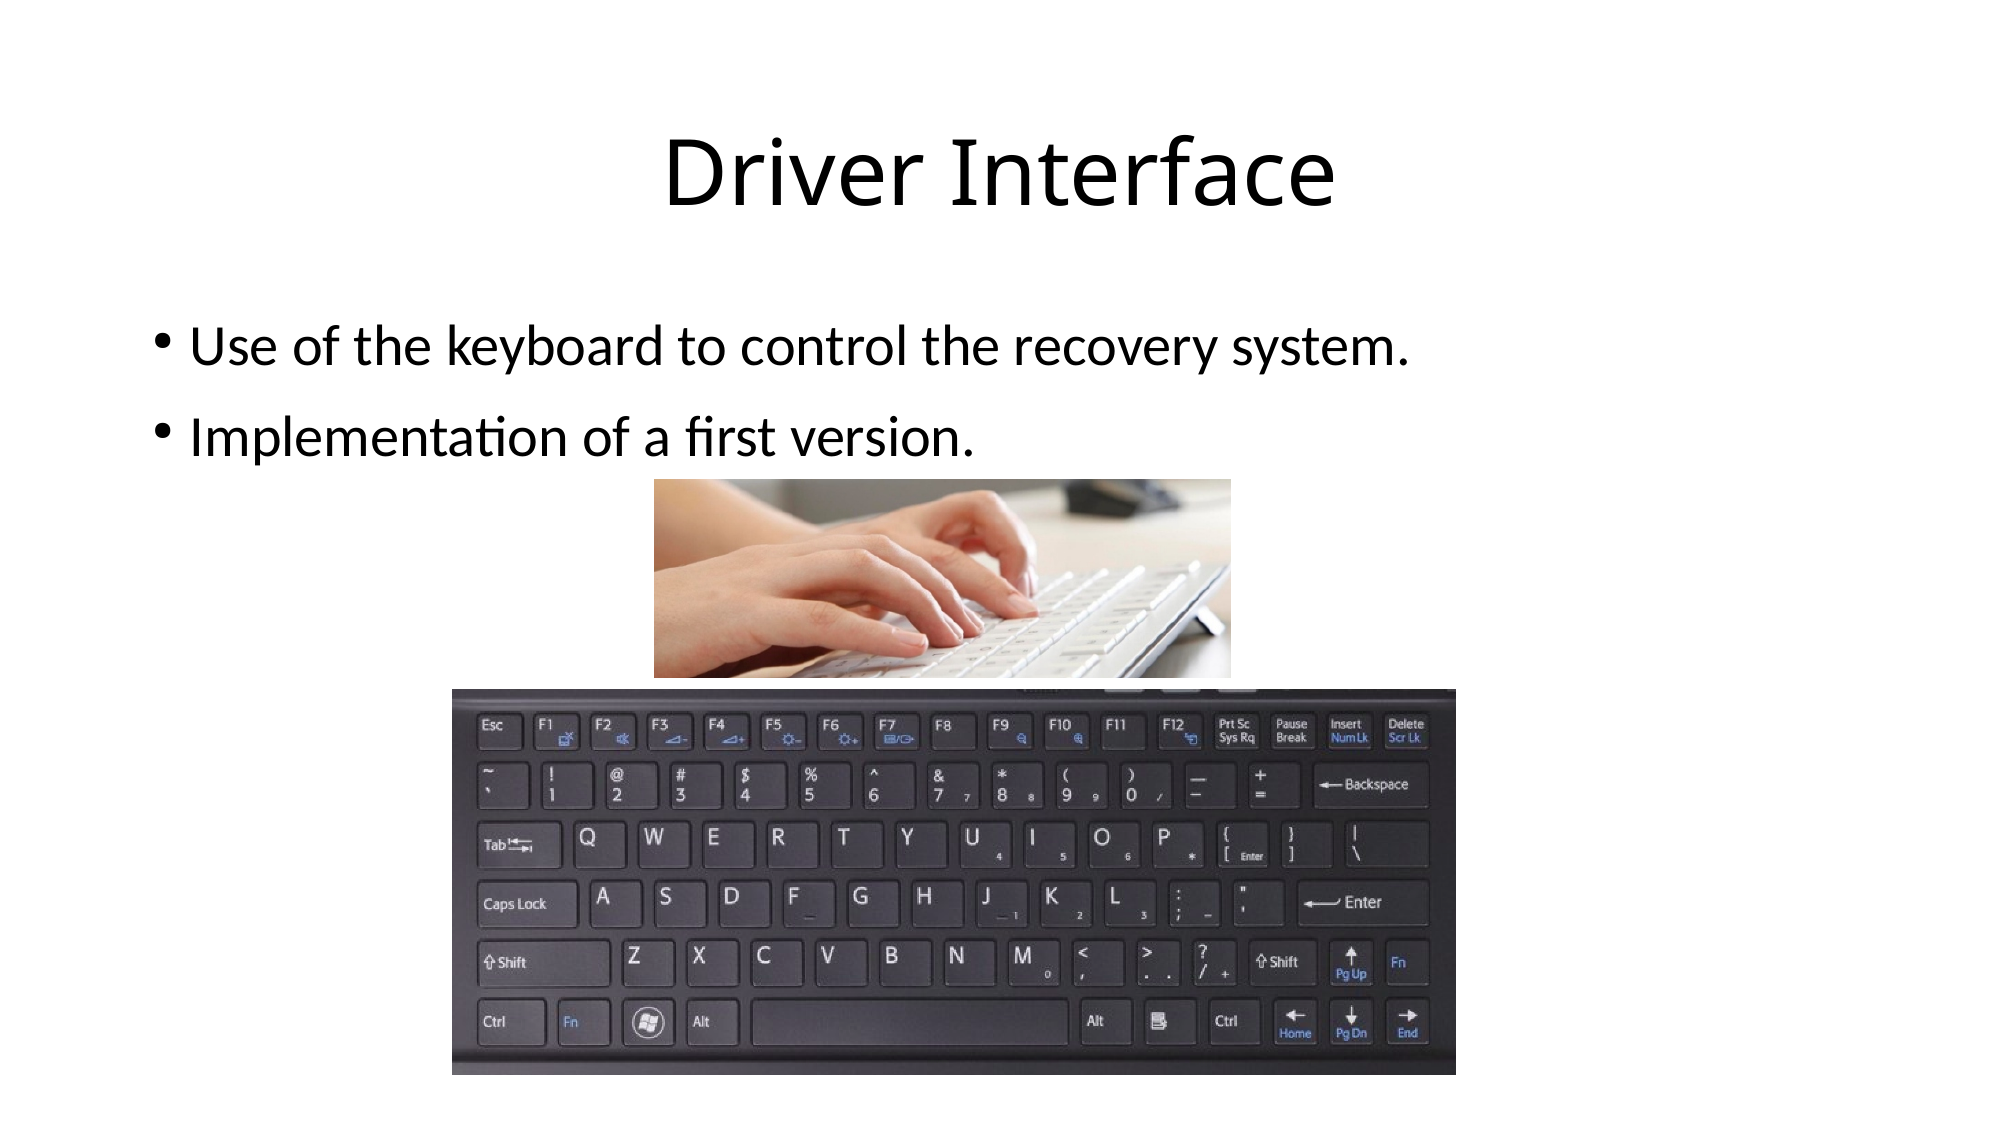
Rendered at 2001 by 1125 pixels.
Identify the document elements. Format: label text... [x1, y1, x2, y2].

picture [654, 479, 1231, 678]
picture [452, 689, 1456, 1075]
title Driver Interface [137, 59, 1863, 278]
list Use of the keyboard to control the recovery system. Implementation of a first version. [137, 299, 1863, 501]
